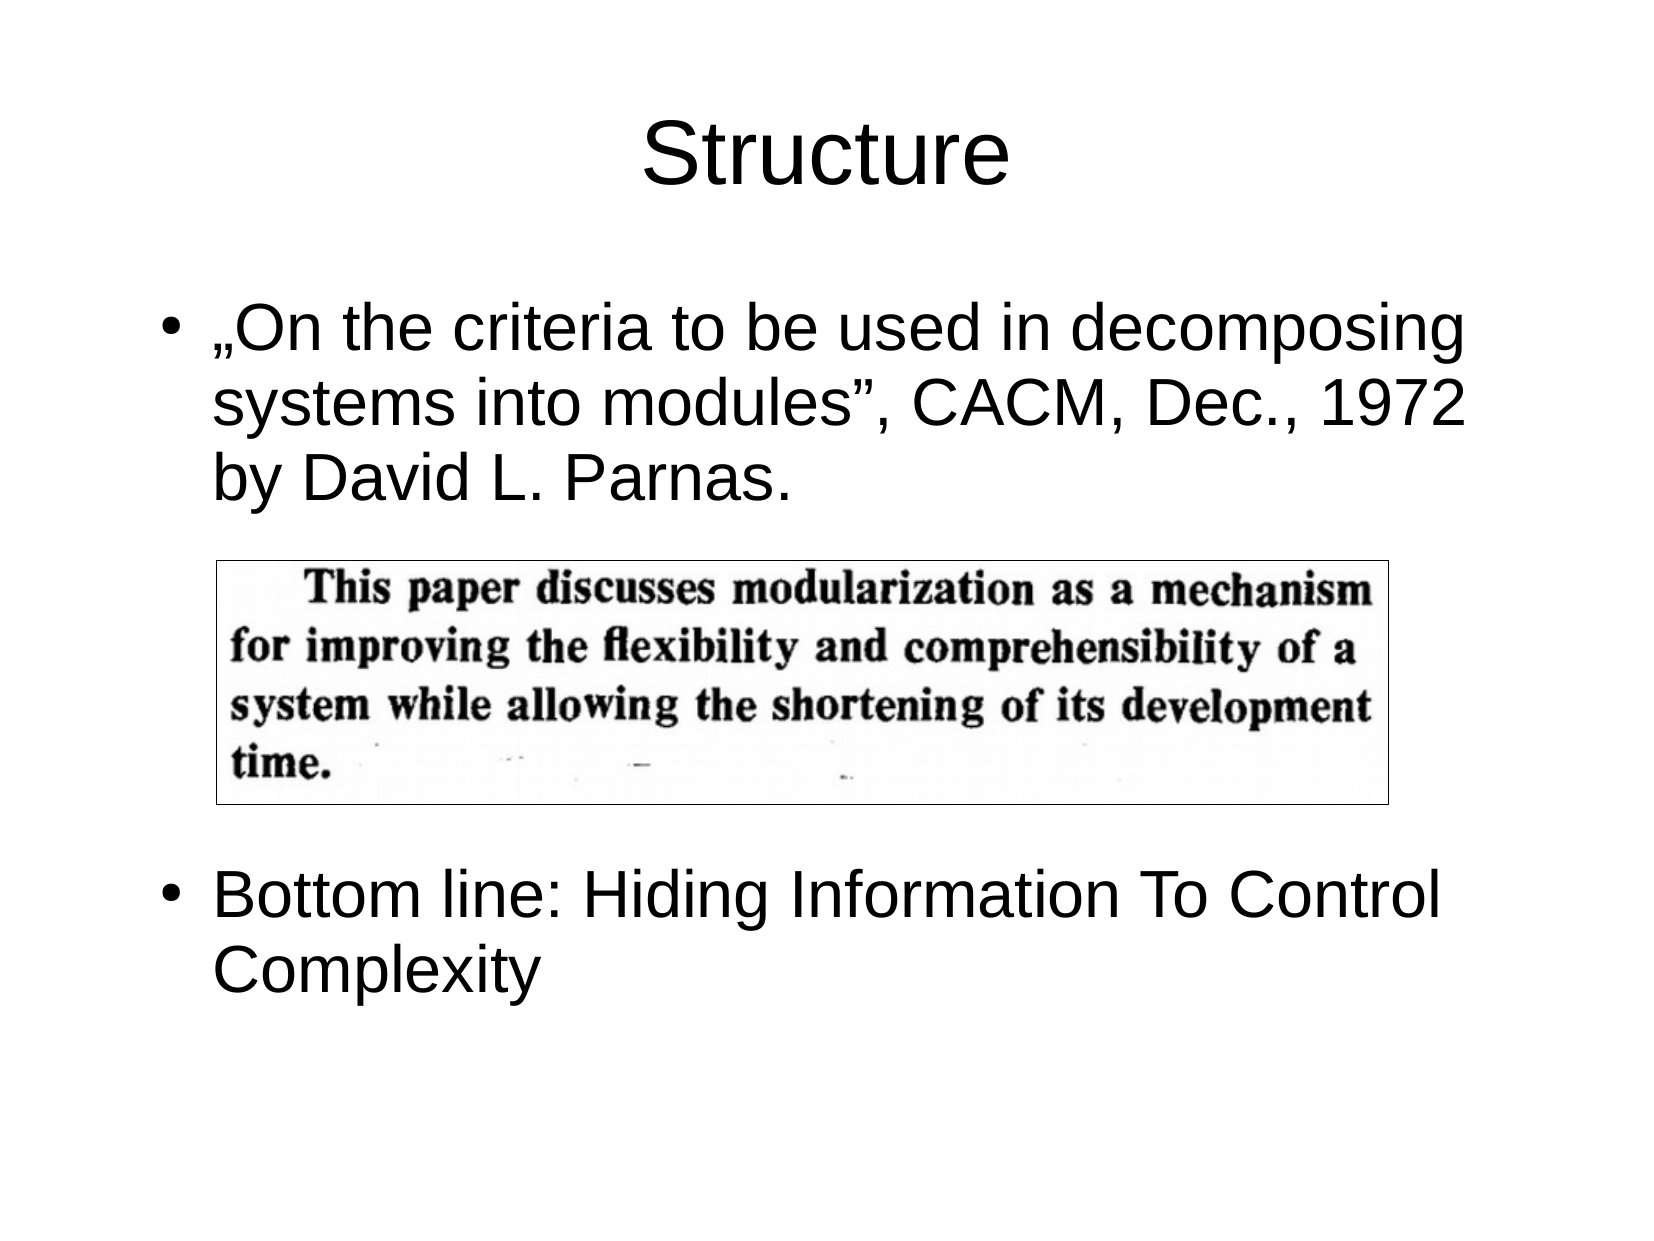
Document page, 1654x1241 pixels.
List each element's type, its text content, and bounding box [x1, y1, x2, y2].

list „On the criteria to be used in decomposing systems into modules”, CACM, Dec., 1972 by David L. Parnas. Bottom line: Hiding Information To Control Complexity [141, 290, 1501, 1010]
title Structure [82, 49, 1571, 257]
picture [217, 561, 1388, 805]
